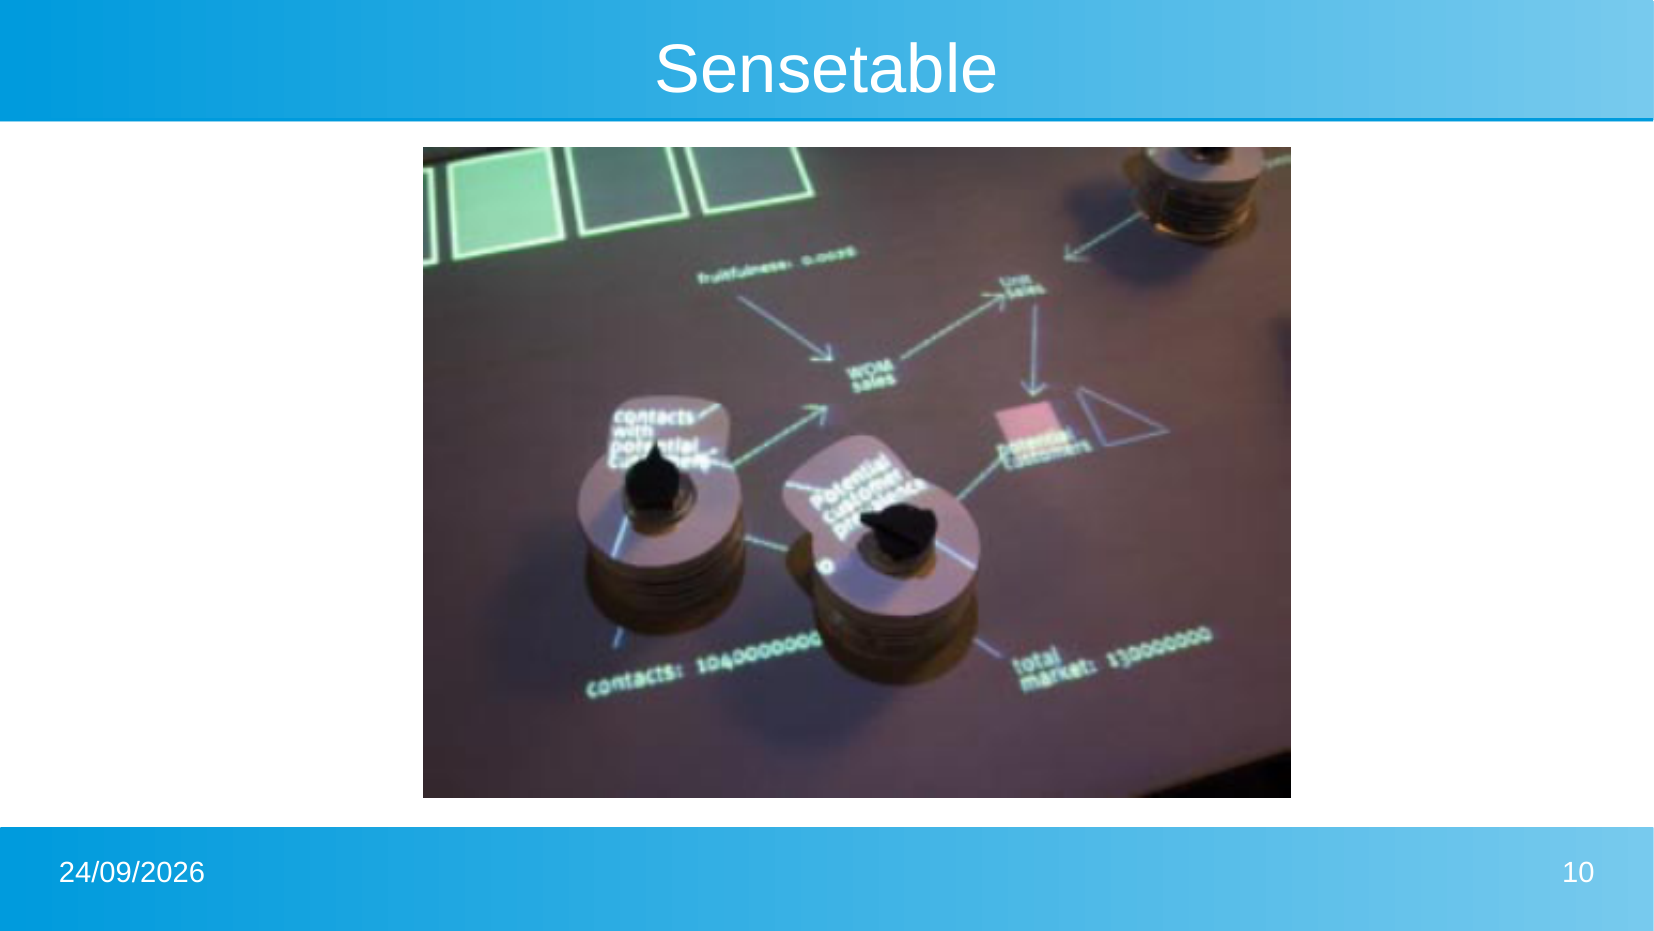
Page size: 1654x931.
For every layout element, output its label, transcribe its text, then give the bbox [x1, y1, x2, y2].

title Sensetable [59, 29, 1595, 108]
picture [423, 147, 1291, 798]
